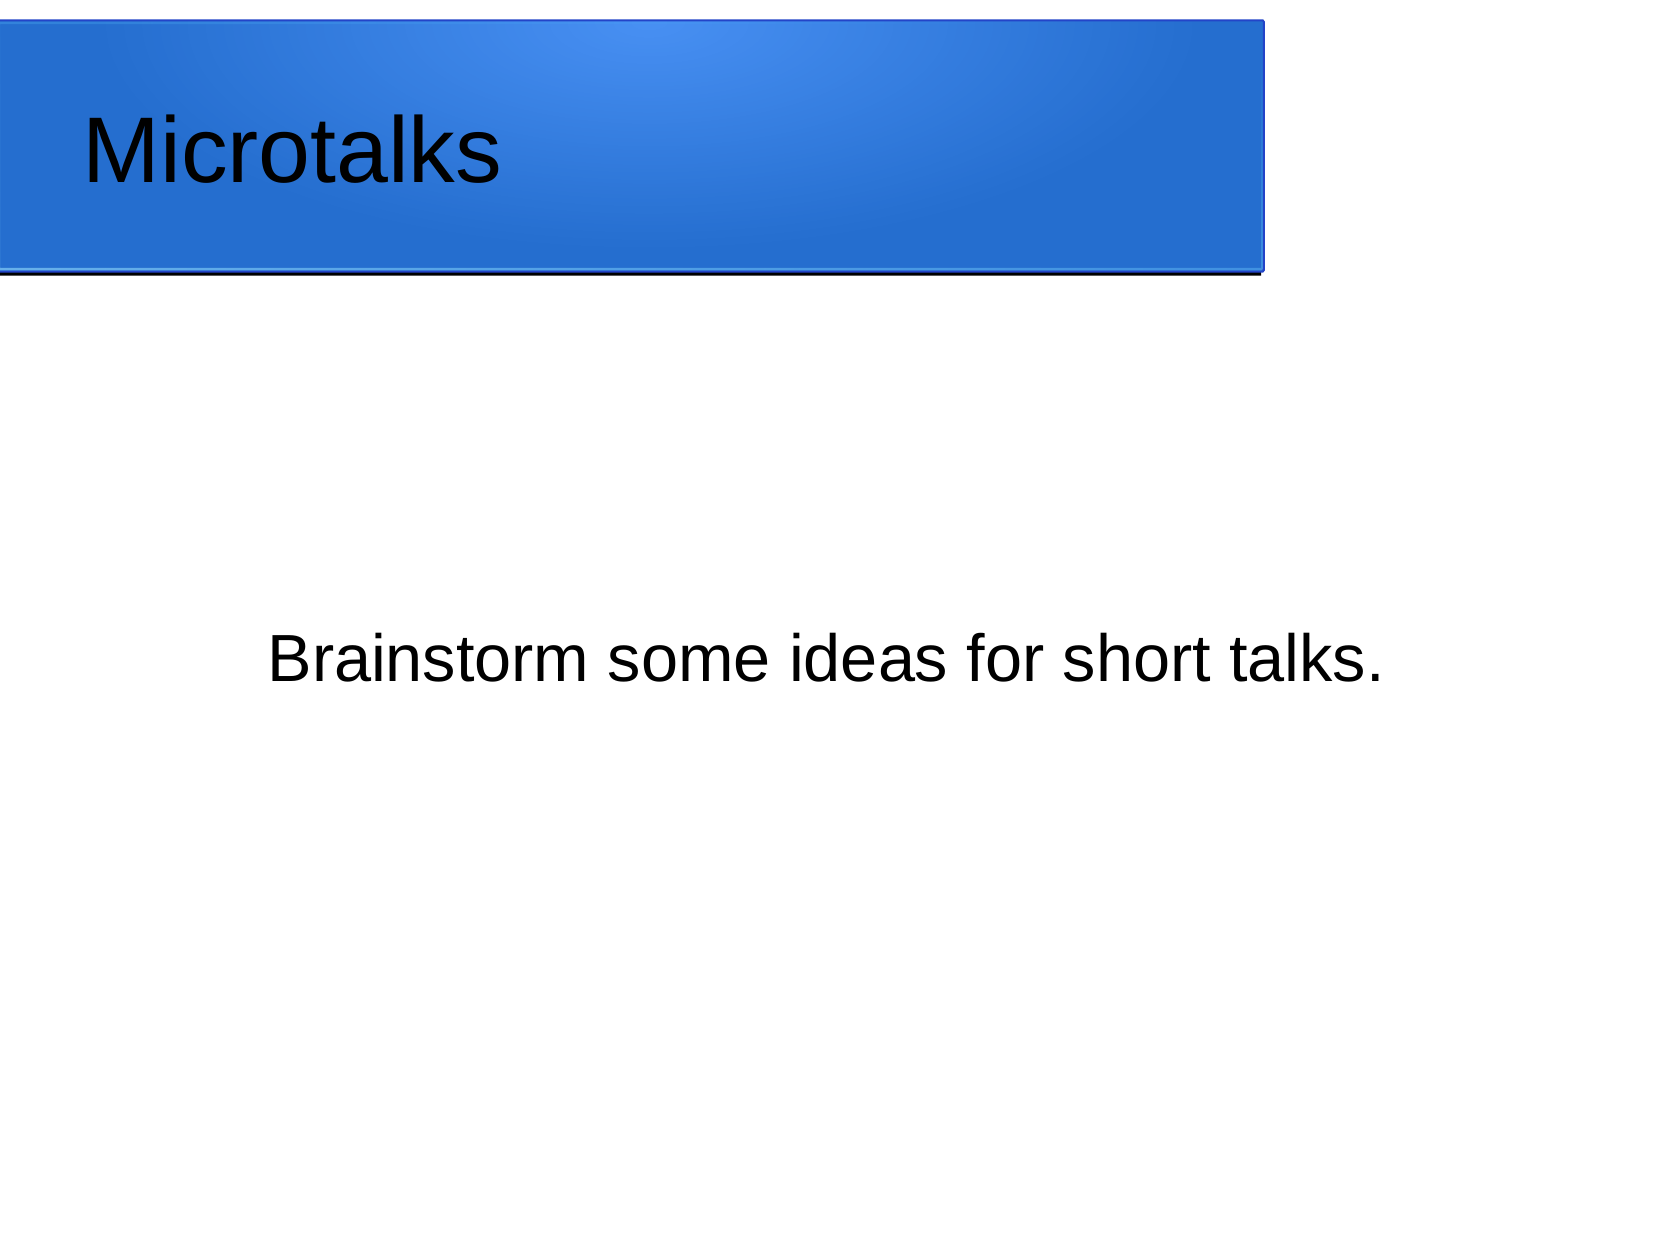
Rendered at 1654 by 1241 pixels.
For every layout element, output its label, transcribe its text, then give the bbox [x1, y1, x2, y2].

title Microtalks [82, 47, 1235, 252]
subtitle Brainstorm some ideas for short talks. [82, 299, 1571, 1019]
